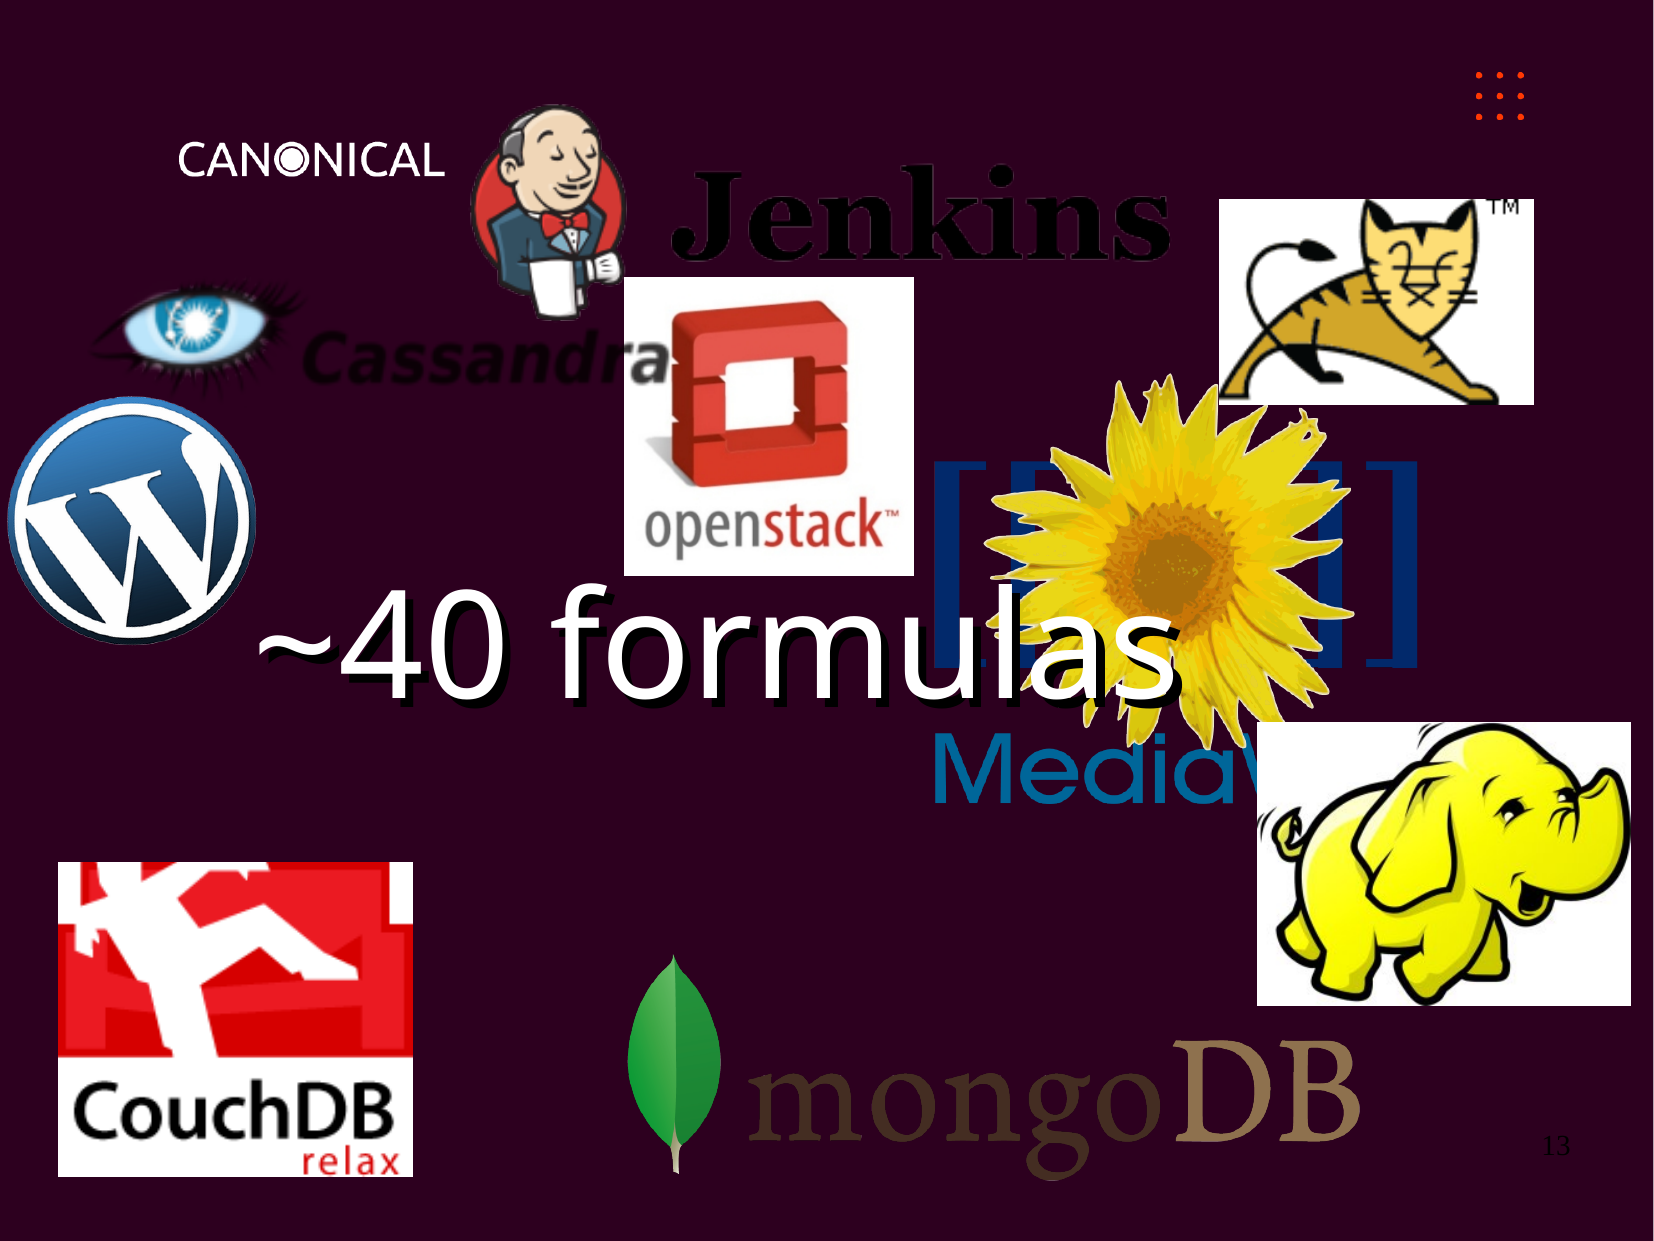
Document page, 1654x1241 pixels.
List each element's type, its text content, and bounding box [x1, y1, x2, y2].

picture [0, 0, 1654, 1241]
text_box ~40 formulas [238, 531, 1535, 747]
